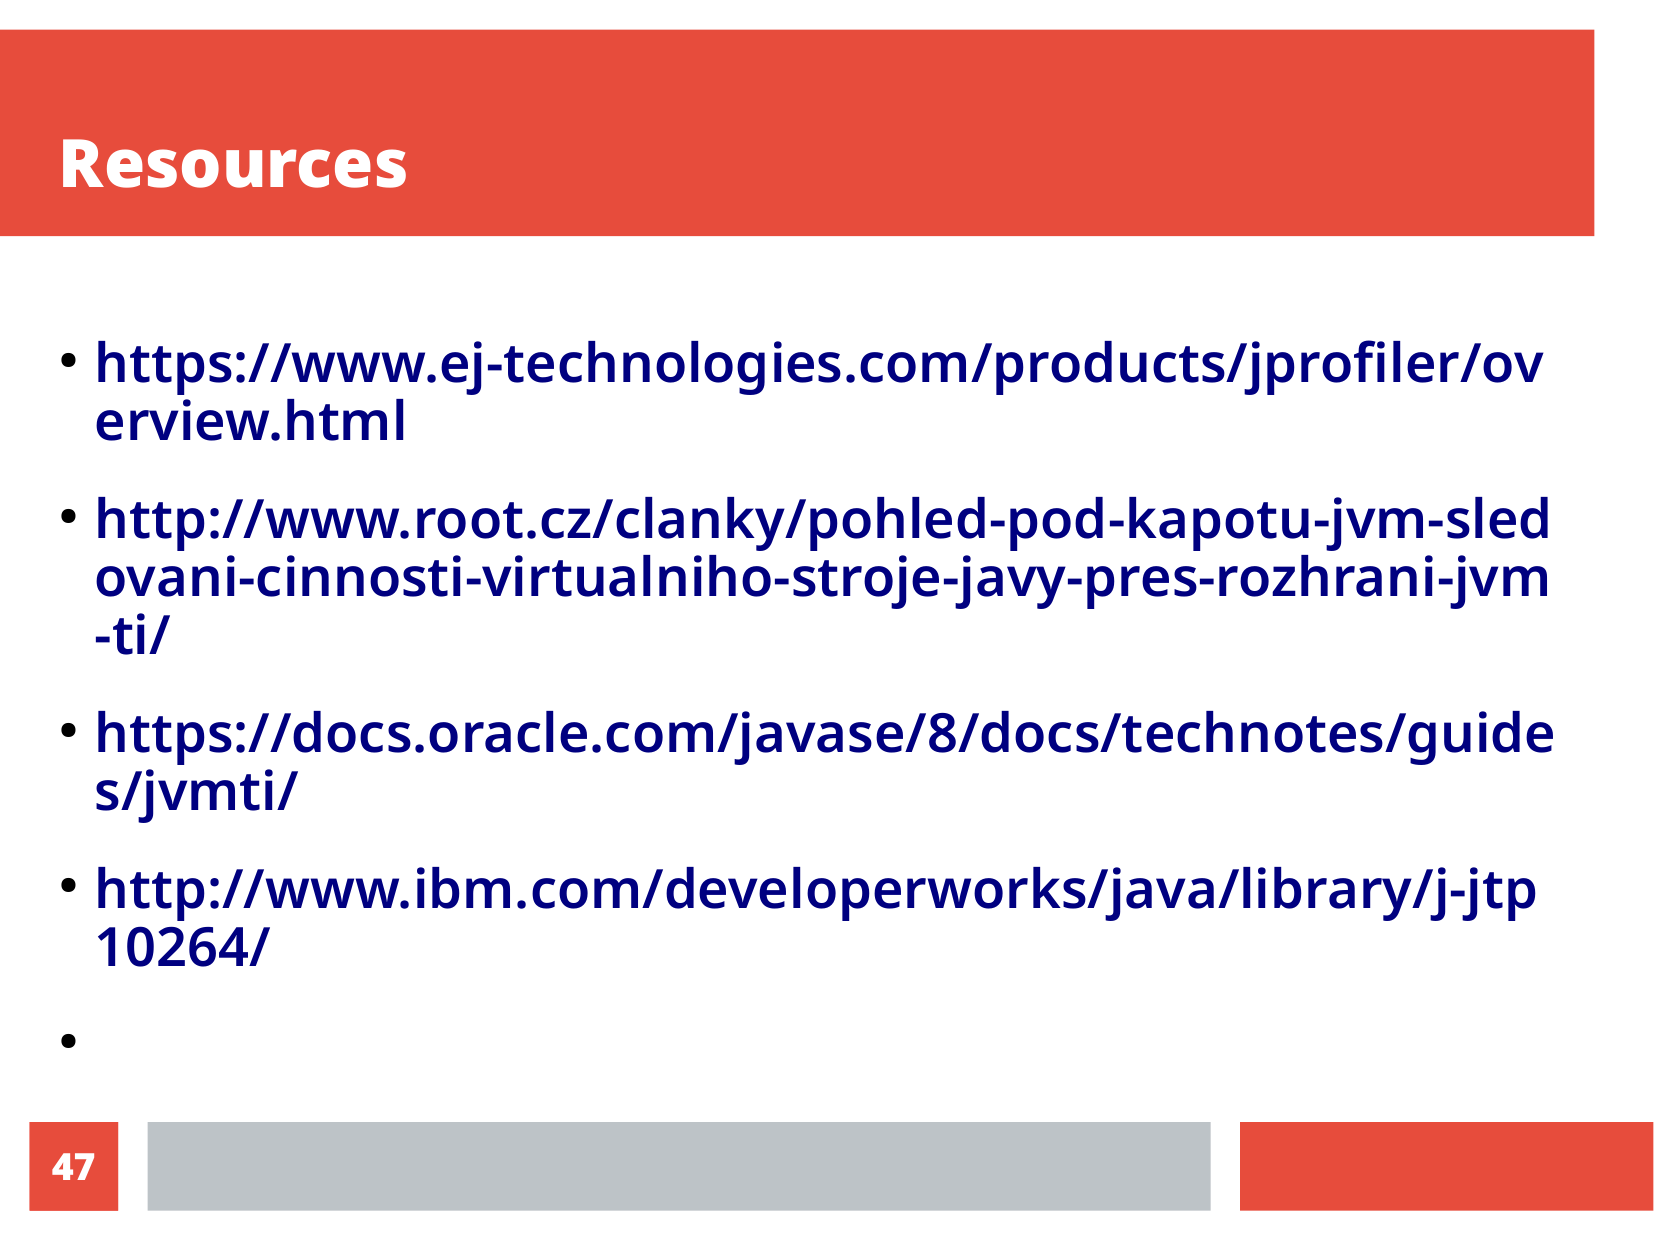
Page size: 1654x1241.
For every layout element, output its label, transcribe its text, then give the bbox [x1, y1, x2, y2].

title Resources [59, 59, 1595, 207]
list https://www.ej-technologies.com/products/jprofiler/overview.html http://www.root.cz/clanky/pohled-pod-kapotu-jvm-sledovani-cinnosti-virtualniho-stroje-javy-pres-rozhrani-jvm-ti/ https://docs.oracle.com/javase/8/docs/technotes/guides/jvmti/ http://www.ibm.com/developerworks/java/library/j-jtp10264/ [59, 324, 1565, 1093]
